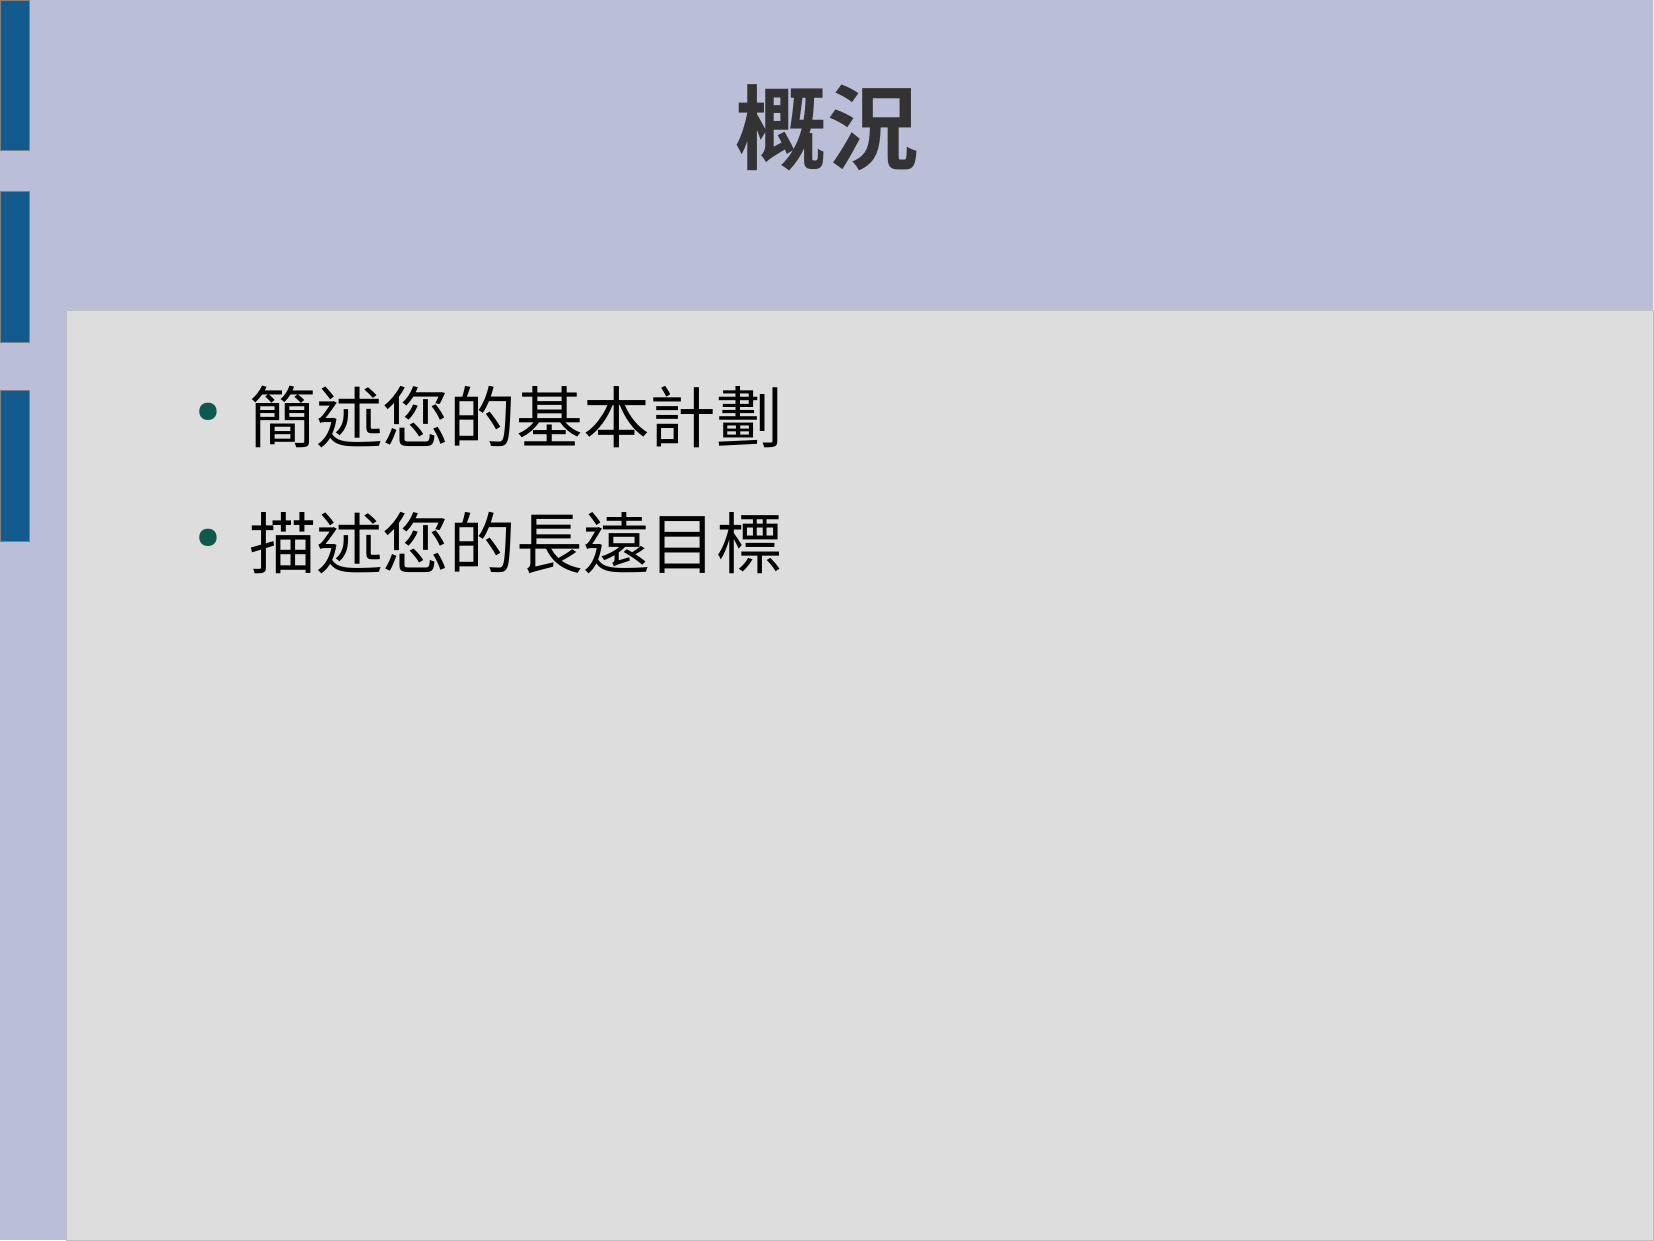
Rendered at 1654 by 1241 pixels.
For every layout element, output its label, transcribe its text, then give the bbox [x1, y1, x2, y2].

list 簡述您的基本計劃 描述您的長遠目標 [178, 364, 1570, 1147]
title 概況 [121, 19, 1534, 227]
